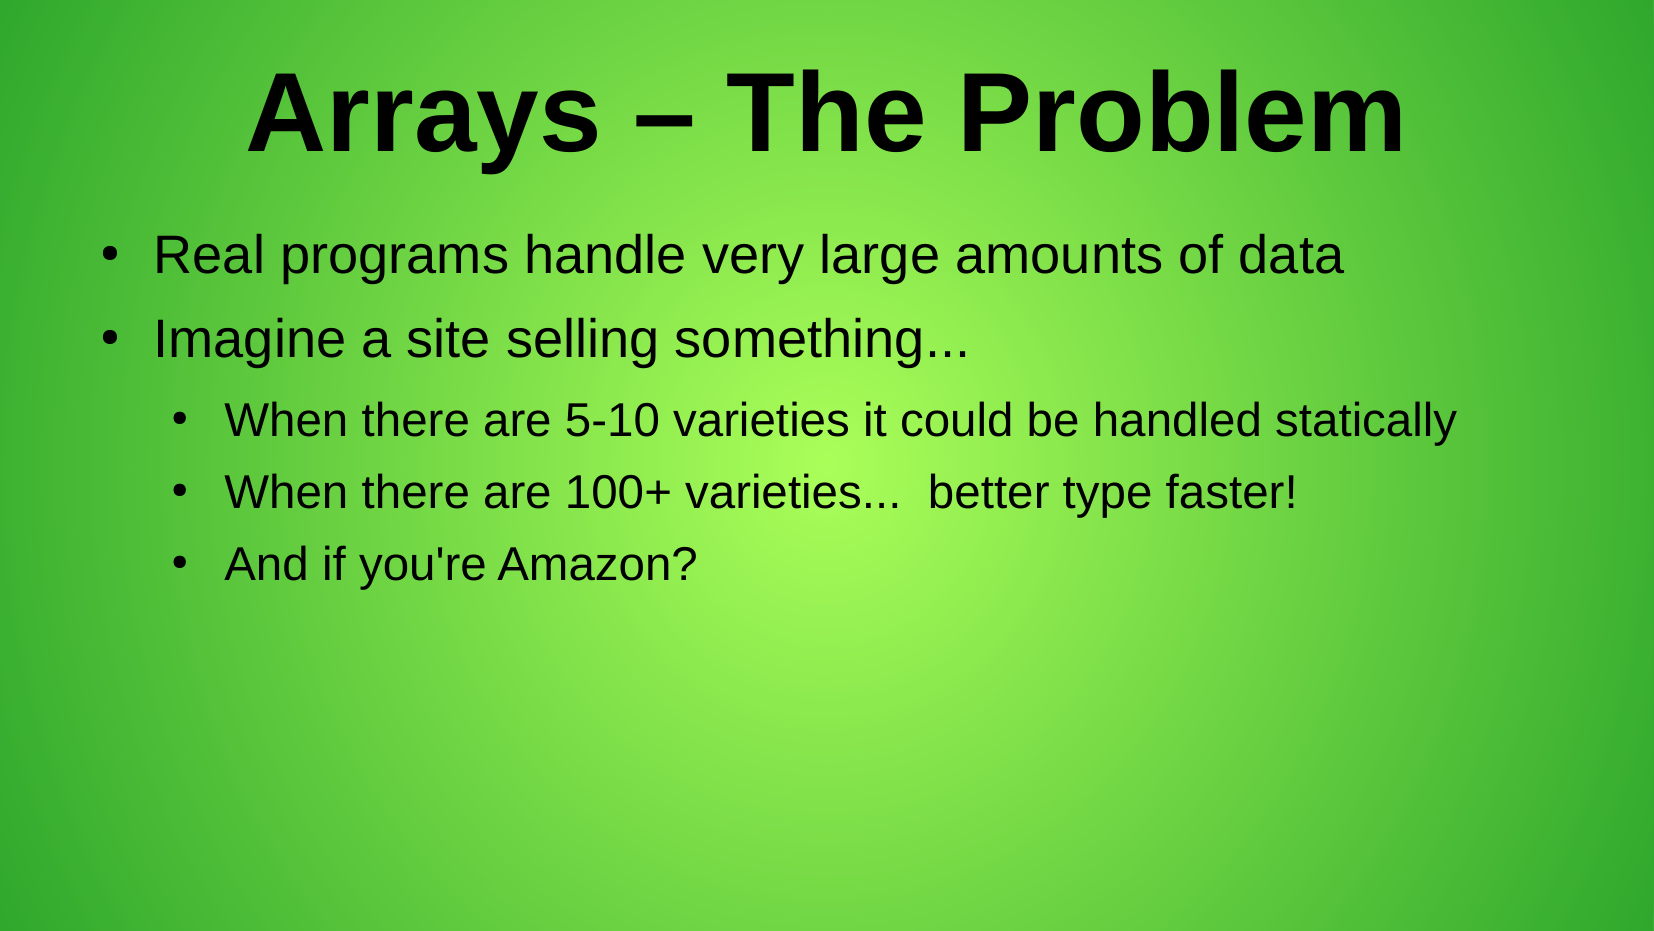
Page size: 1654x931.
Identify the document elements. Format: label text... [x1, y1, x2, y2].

title Arrays – The Problem [82, 35, 1571, 189]
list Real programs handle very large amounts of data Imagine a site selling something... When there are 5-10 varieties it could be handled statically When there are 100+ varieties... better type faster! And if you're Amazon? [82, 224, 1571, 764]
